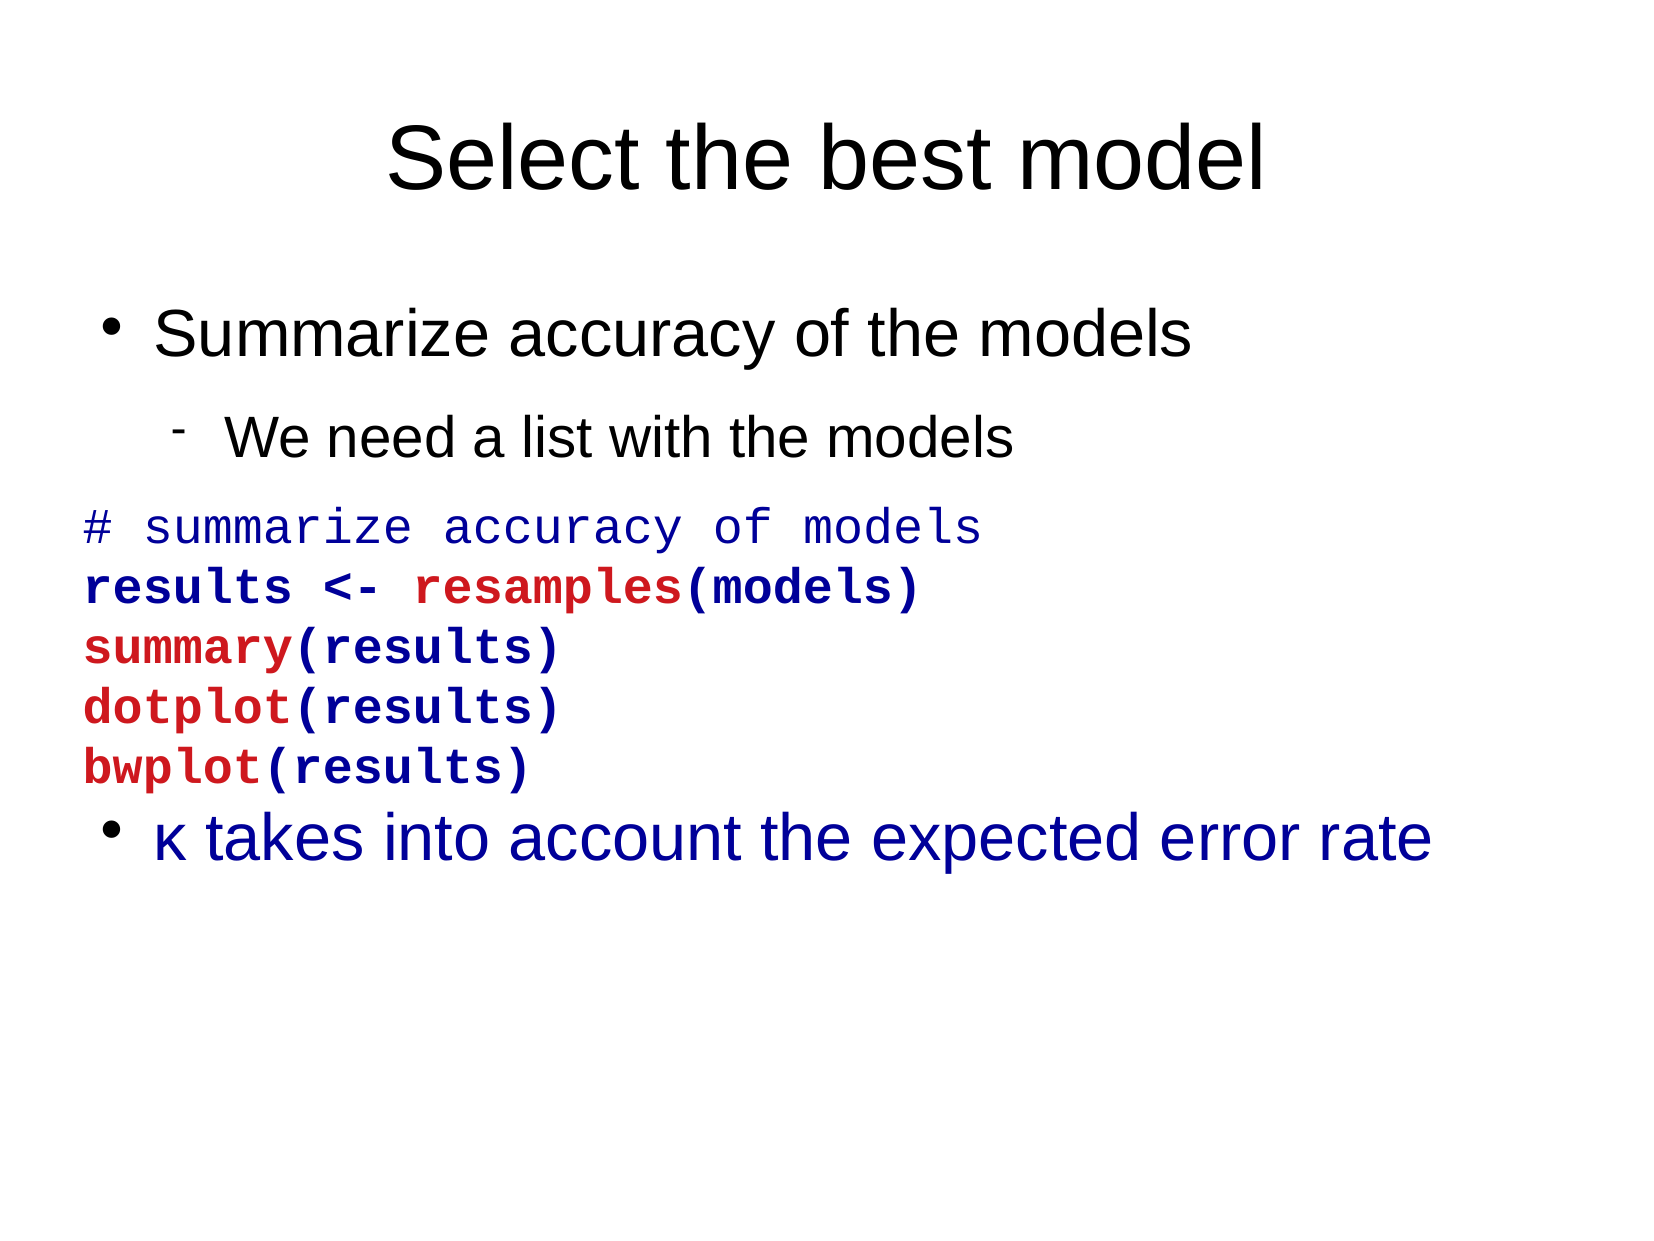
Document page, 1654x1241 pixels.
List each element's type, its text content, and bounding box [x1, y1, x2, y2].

text_box Select the best model [82, 49, 1571, 257]
text_box Summarize accuracy of the models We need a list with the models # summarize accuracy of models results <- resamples(models) summary(results) dotplot(results) bwplot(results) κ takes into account the expected error rate [82, 290, 1571, 1087]
